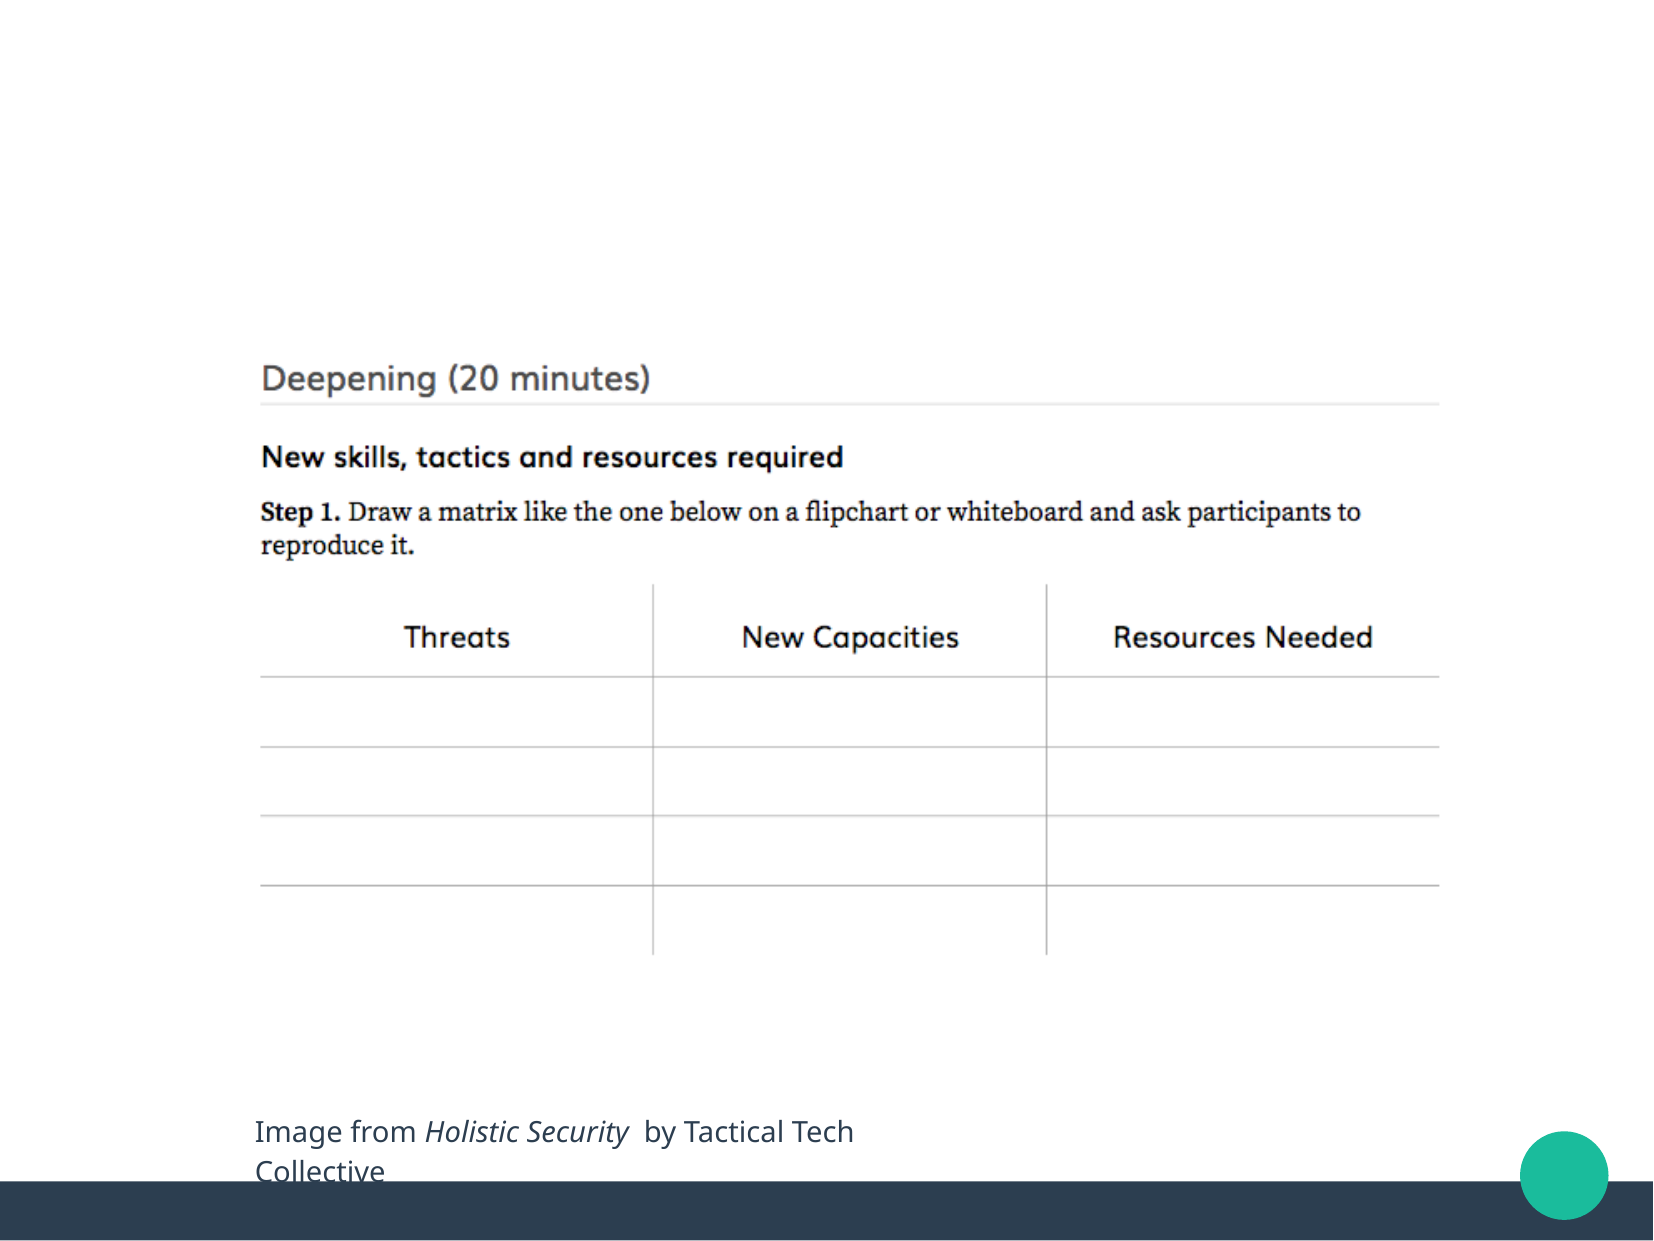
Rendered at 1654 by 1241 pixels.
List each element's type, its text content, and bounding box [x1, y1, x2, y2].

text_box Image from Holistic Security by Tactical Tech Collective [240, 1103, 960, 1156]
picture [229, 344, 1493, 972]
